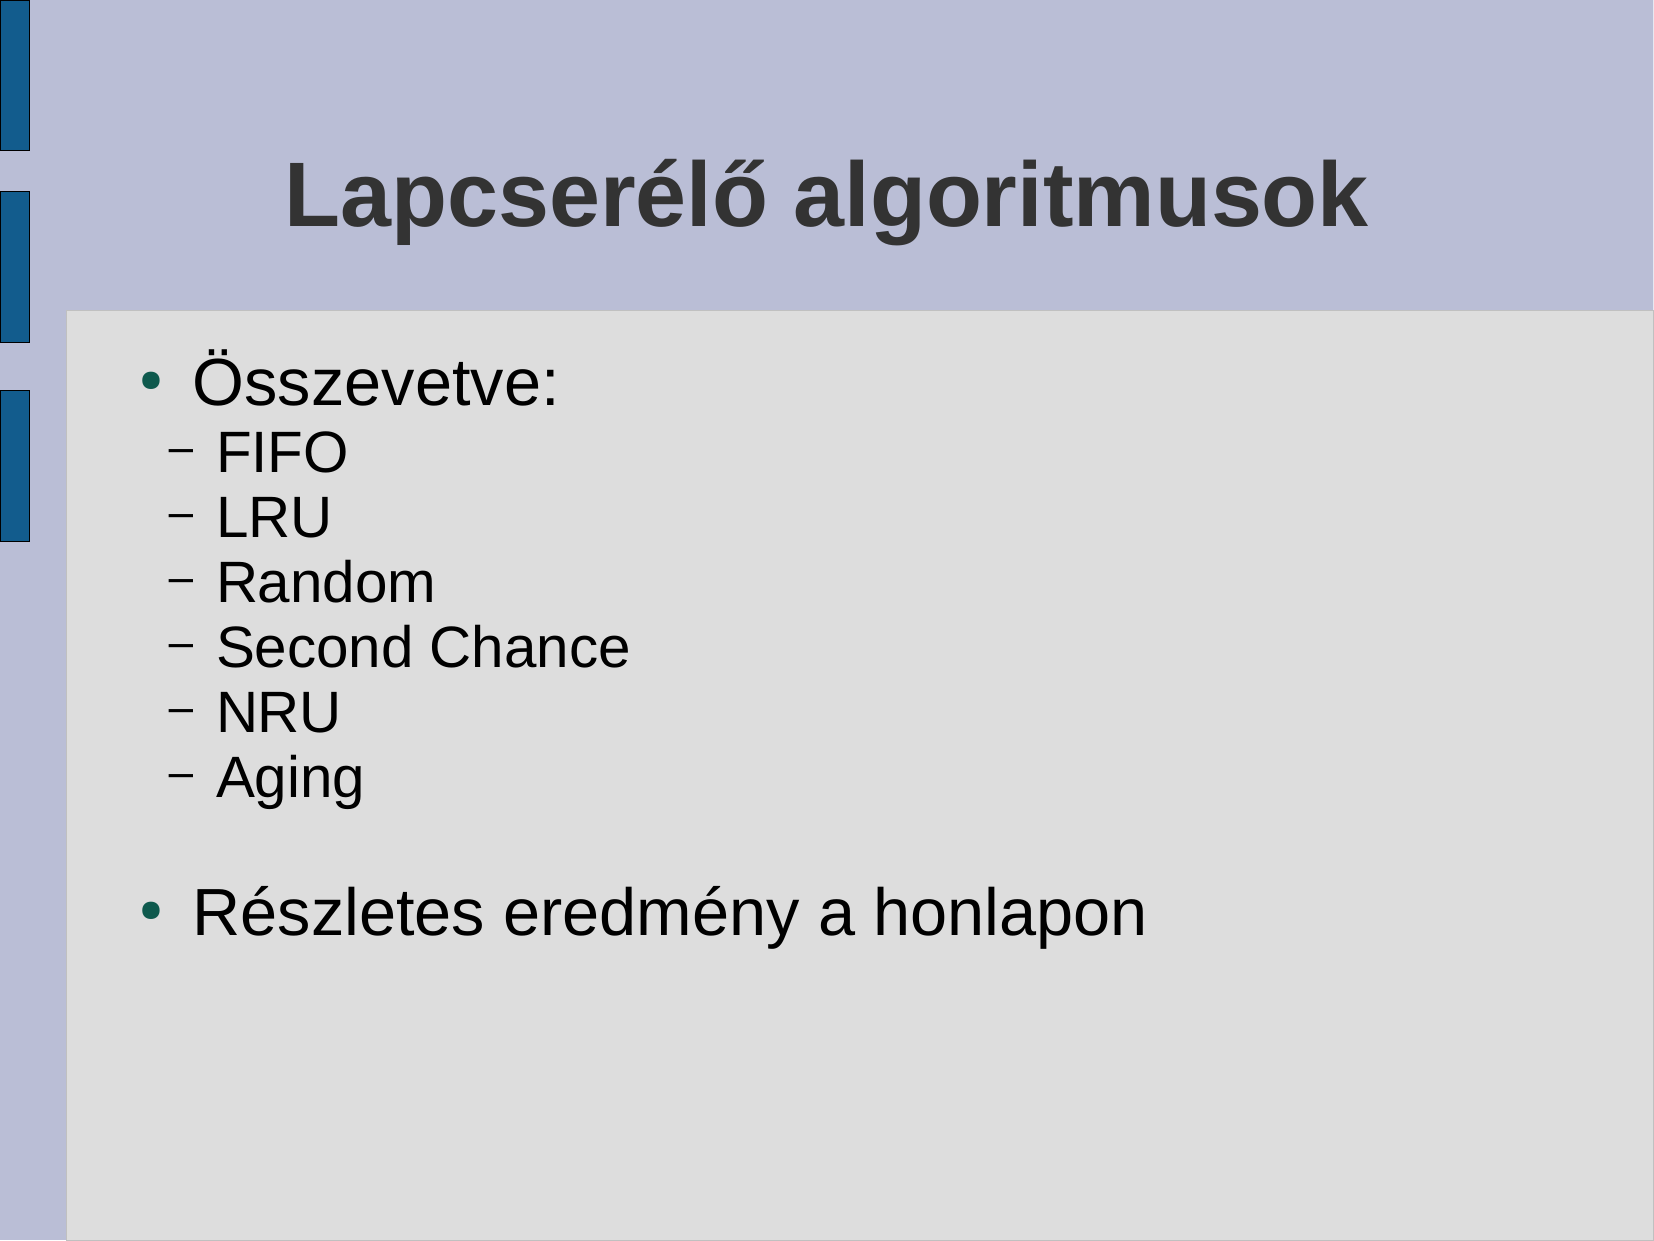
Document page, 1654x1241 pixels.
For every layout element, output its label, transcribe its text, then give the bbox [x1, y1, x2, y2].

list Összevetve: FIFO LRU Random Second Chance NRU Aging Részletes eredmény a honlapon [121, 344, 1534, 1149]
title Lapcserélő algoritmusok [121, 98, 1534, 291]
